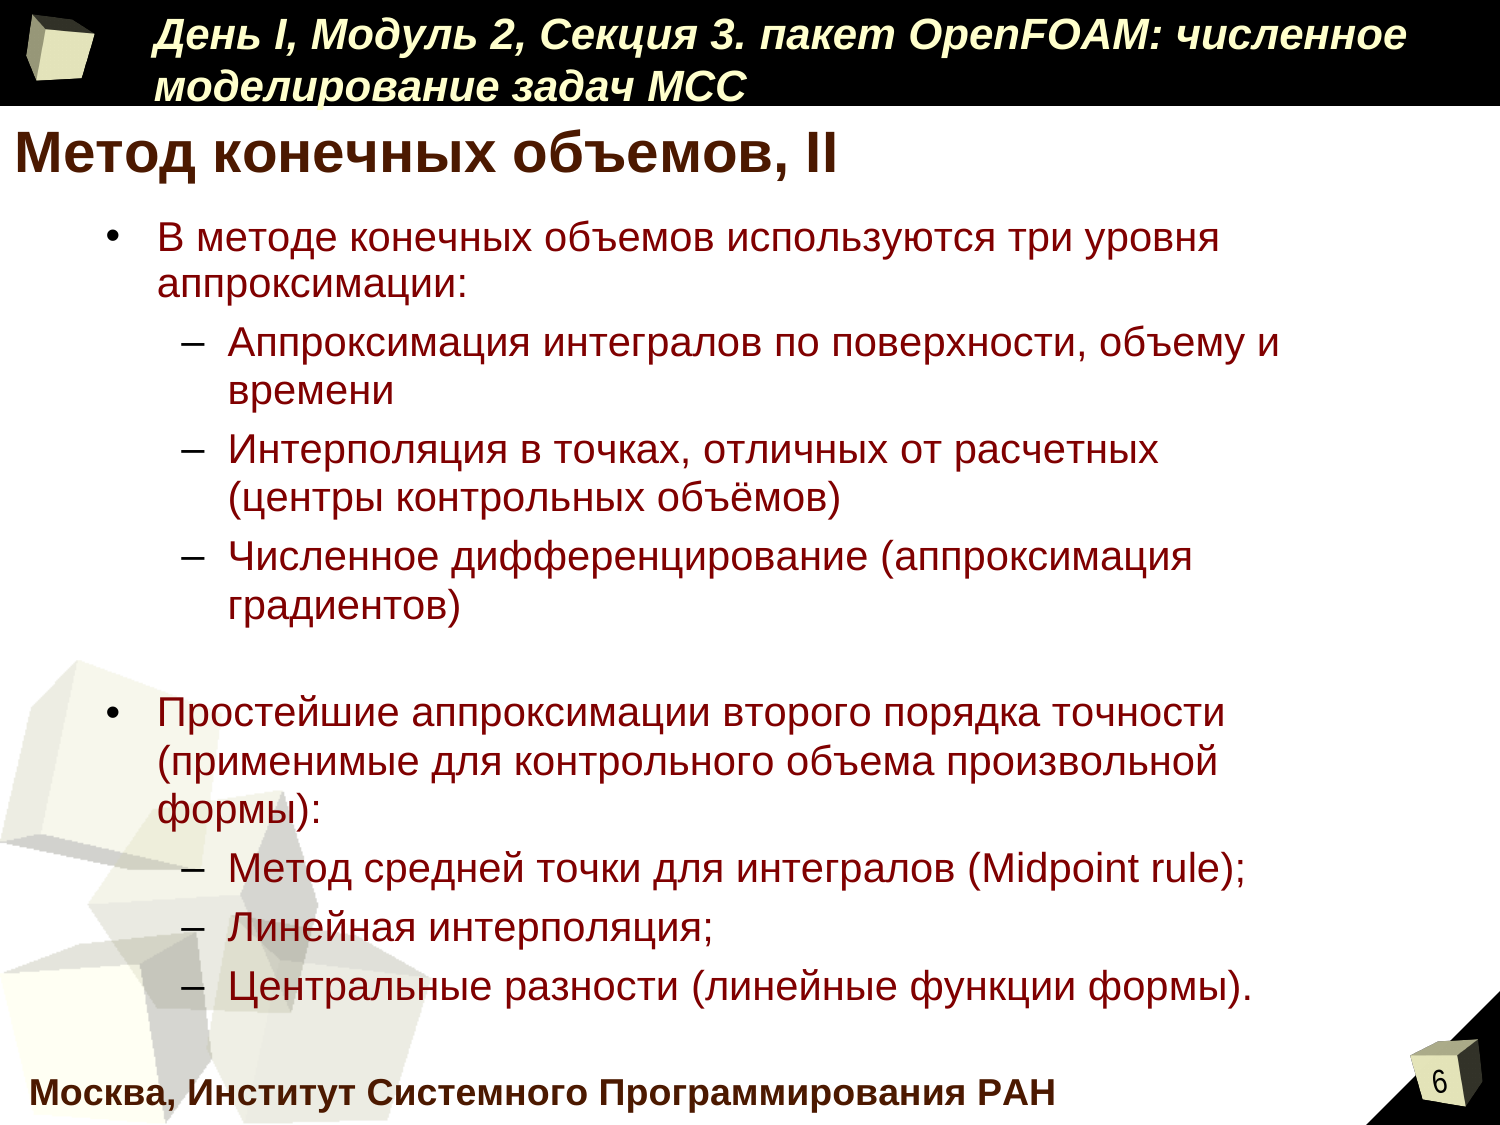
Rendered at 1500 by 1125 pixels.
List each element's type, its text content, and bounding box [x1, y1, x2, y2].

text_box Метод конечных объемов, II [0, 106, 1500, 192]
picture [423, 1088, 433, 1102]
picture [0, 659, 433, 1125]
list В методе конечных объемов используются три уровня аппроксимации: Аппроксимация интегралов по поверхности, объему и времени Интерполяция в точках, отличных от расчетных (центры контрольных объёмов) Численное дифференцирование (аппроксимация градиентов) Простейшие аппроксимации второго порядка точности (применимые для контрольного объема произвольной формы): Метод средней точки для интегралов (Midpoint rule); Линейная интерполяция; Центральные разности (линейные функции формы). [88, 214, 1368, 1011]
